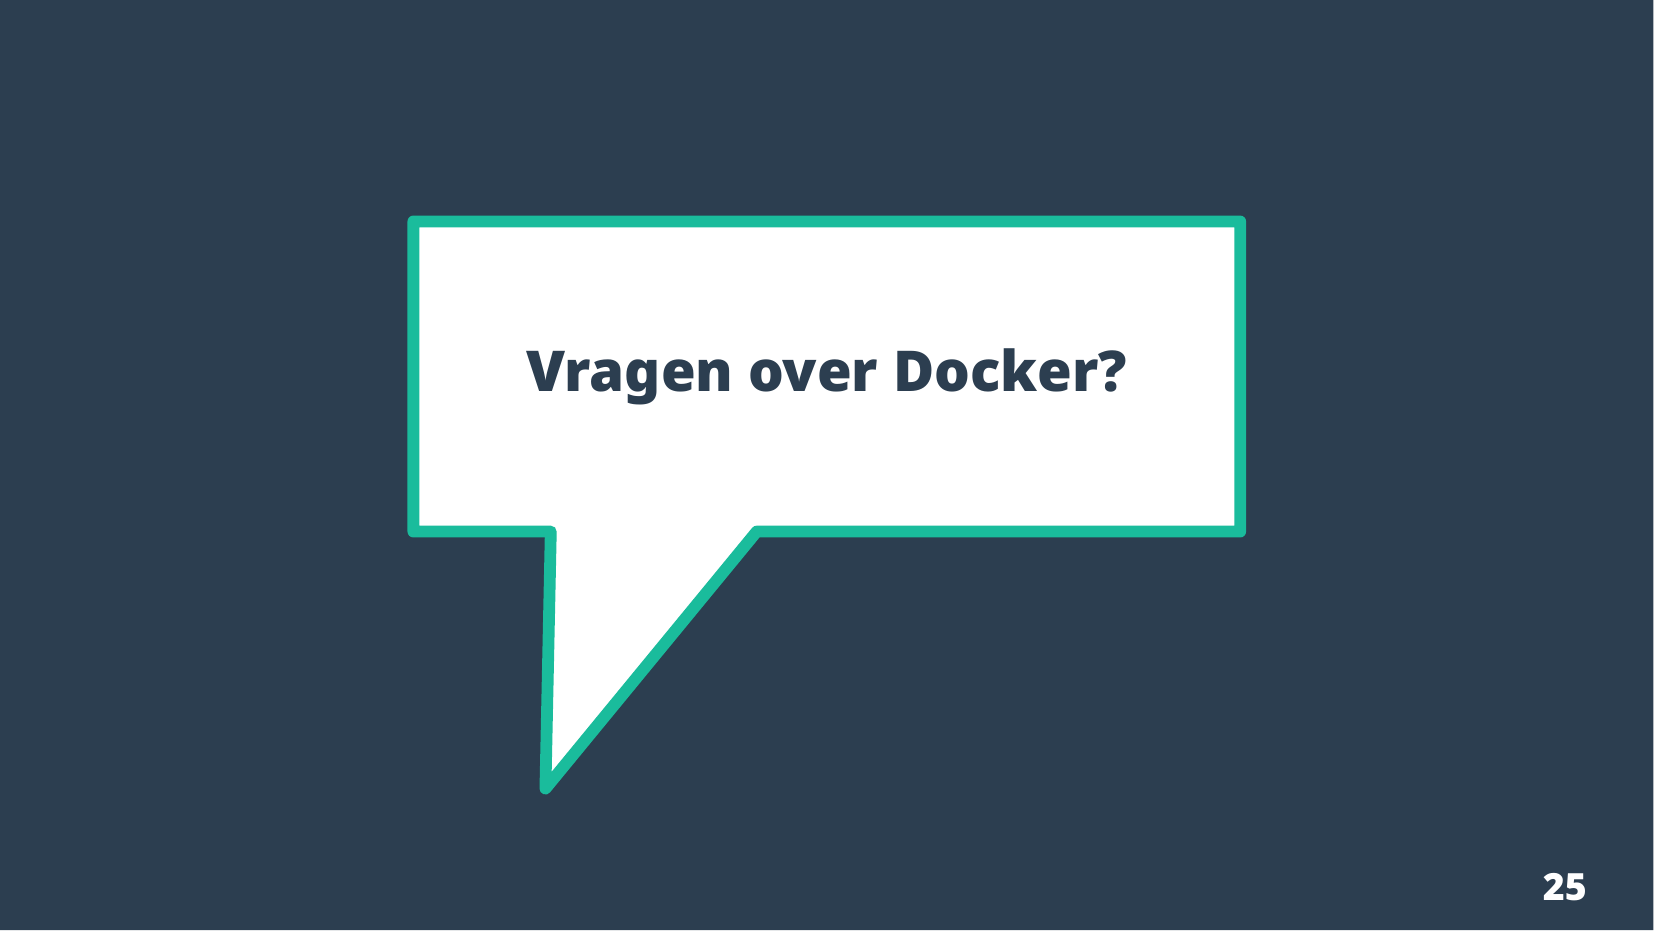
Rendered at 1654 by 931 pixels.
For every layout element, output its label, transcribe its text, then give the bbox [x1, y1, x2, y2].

title Vragen over Docker? [442, 236, 1211, 502]
